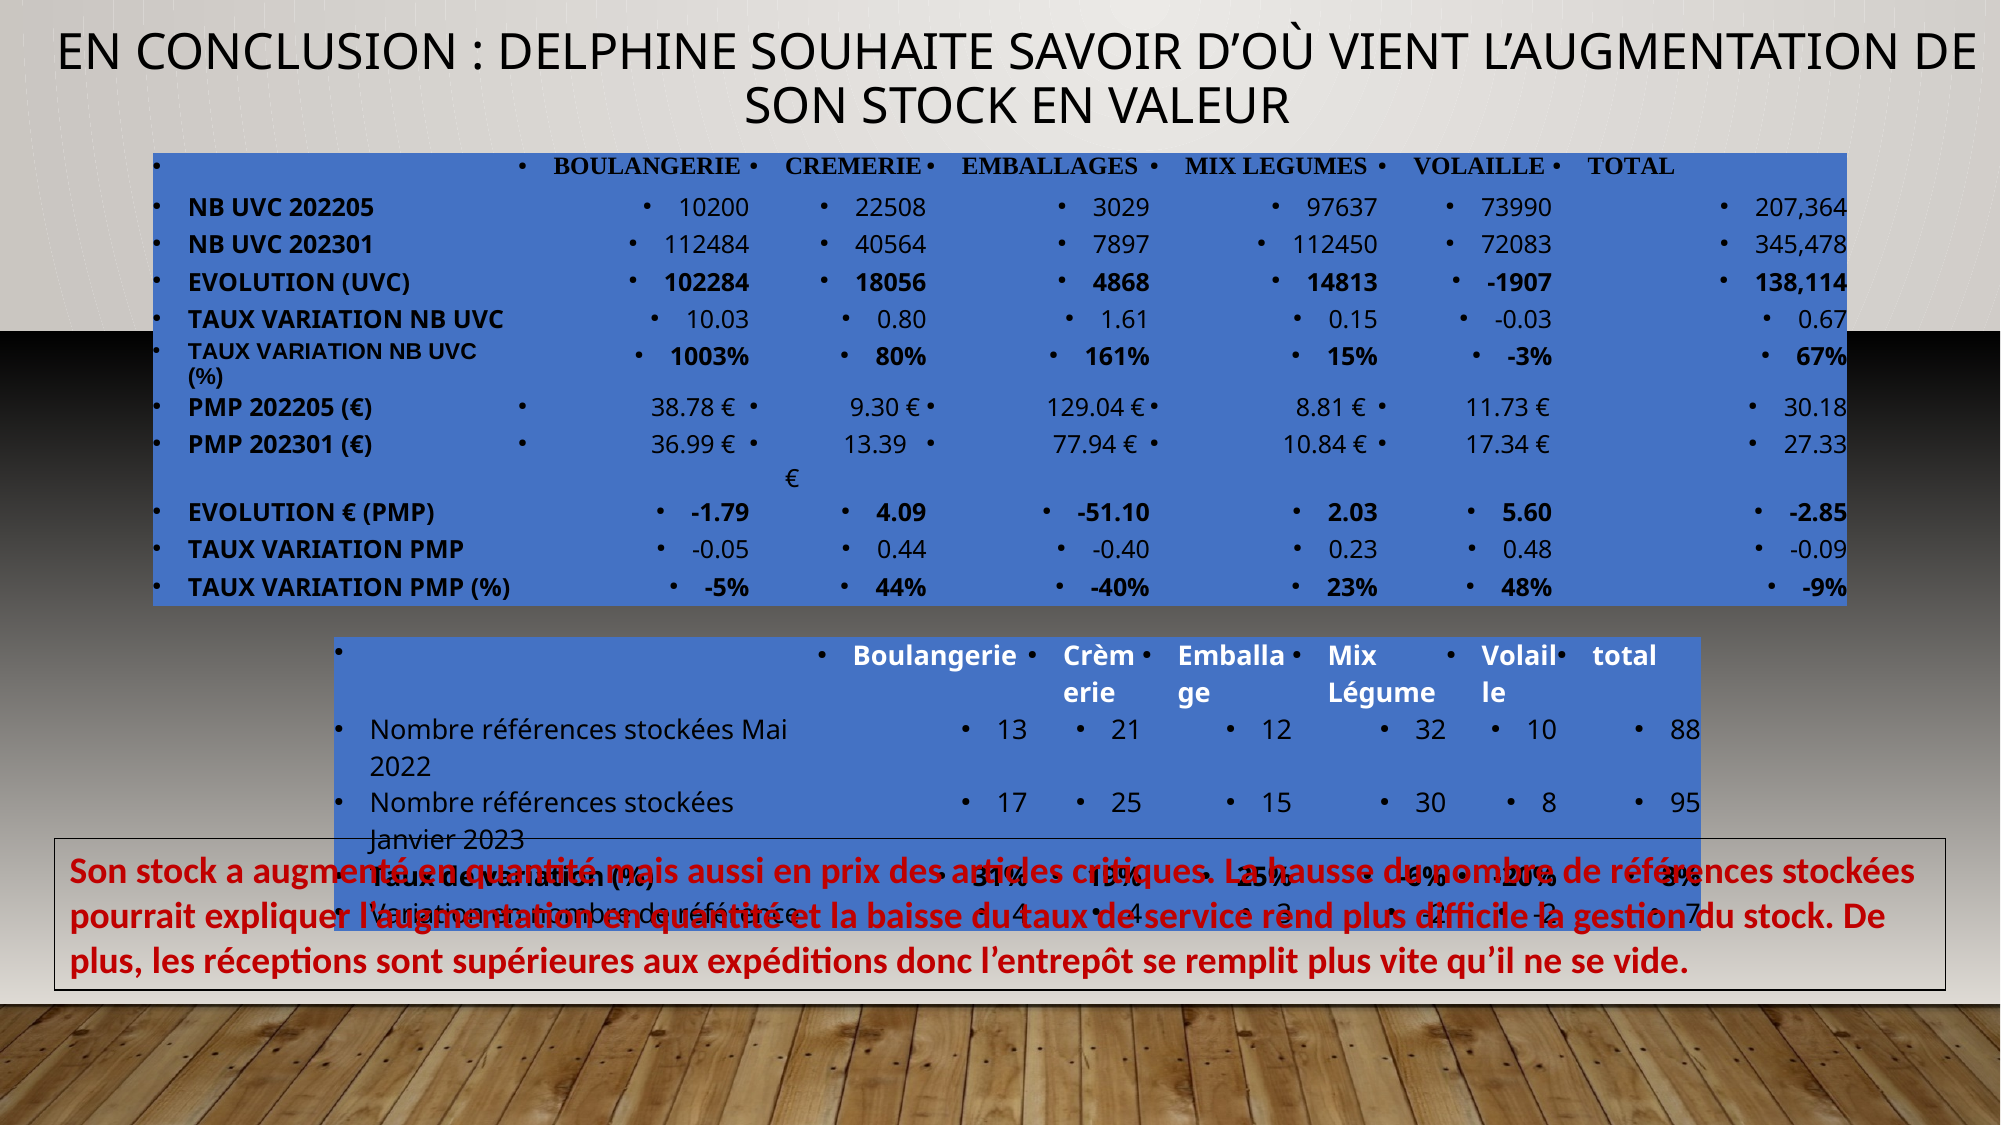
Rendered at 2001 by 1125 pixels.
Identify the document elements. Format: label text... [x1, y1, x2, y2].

table_header Emballage [1142, 637, 1292, 711]
table_cell 345,478 [1552, 227, 1847, 264]
table_cell 112484 [518, 227, 749, 264]
table_cell 72083 [1378, 227, 1552, 264]
table_cell 0.44 [749, 532, 927, 569]
table_cell 48% [1378, 569, 1552, 606]
table_cell 0.80 [749, 301, 927, 339]
table_cell 15 [1142, 784, 1292, 838]
table_cell PMP 202205 (€) [153, 390, 518, 427]
table_cell -51.10 [927, 495, 1150, 532]
table_cell -0.09 [1552, 532, 1847, 569]
table_cell 8 [1446, 784, 1557, 838]
table_cell 95 [1557, 784, 1701, 838]
table_header Mix Légume [1292, 637, 1446, 711]
table_cell 161% [927, 339, 1150, 390]
table_cell 8.81 € [1150, 390, 1378, 427]
table_cell EVOLUTION € (PMP) [153, 495, 518, 532]
table_cell 2.03 [1150, 495, 1378, 532]
table_header BOULANGERIE [518, 153, 749, 190]
table_cell -0.05 [518, 532, 749, 569]
table_cell 4.09 [749, 495, 927, 532]
table_cell 97637 [1150, 190, 1378, 227]
table_cell 1003% [518, 339, 749, 390]
table_header Boulangerie [817, 637, 1028, 711]
table_cell 27.33 [1552, 427, 1847, 495]
table_cell 129.04 € [927, 390, 1150, 427]
table_header Crèmerie [1028, 637, 1142, 711]
table_cell -1.79 [518, 495, 749, 532]
table_header [334, 637, 817, 711]
title En conclusion : Delphine souhaite savoir d’où vient l’augmentation de son stock en valeur [34, 18, 2000, 135]
table_cell PMP 202301 (€) [153, 427, 518, 495]
table_cell 4868 [927, 264, 1150, 301]
table_cell 21 [1028, 711, 1142, 784]
table_cell -40% [927, 569, 1150, 606]
table_header Volaille [1446, 637, 1557, 711]
table_cell 73990 [1378, 190, 1552, 227]
table_header TOTAL [1552, 153, 1847, 190]
table_cell 3029 [927, 190, 1150, 227]
table_cell 10 [1446, 711, 1557, 784]
table_cell 44% [749, 569, 927, 606]
table_cell -3% [1378, 339, 1552, 390]
table_cell 0.15 [1150, 301, 1378, 339]
table_cell NB UVC 202205 [153, 190, 518, 227]
table_cell 5.60 [1378, 495, 1552, 532]
table_cell TAUX VARIATION PMP (%) [153, 569, 518, 606]
table_cell 15% [1150, 339, 1378, 390]
table_cell 25 [1028, 784, 1142, 838]
table_cell 32 [1292, 711, 1446, 784]
table_cell -1907 [1378, 264, 1552, 301]
table_cell 22508 [749, 190, 927, 227]
table_cell 17 [817, 784, 1028, 838]
table_cell 10.84 € [1150, 427, 1378, 495]
table_cell 207,364 [1552, 190, 1847, 227]
table_cell 0.23 [1150, 532, 1378, 569]
table_cell 138,114 [1552, 264, 1847, 301]
table_cell 1.61 [927, 301, 1150, 339]
table_cell 10200 [518, 190, 749, 227]
table_cell 9.30 € [749, 390, 927, 427]
table_cell 80% [749, 339, 927, 390]
table_cell 12 [1142, 711, 1292, 784]
table_cell 17.34 € [1378, 427, 1552, 495]
table_header EMBALLAGES [927, 153, 1150, 190]
table_cell 67% [1552, 339, 1847, 390]
table_cell TAUX VARIATION PMP [153, 532, 518, 569]
table_cell 40564 [749, 227, 927, 264]
table_cell 18056 [749, 264, 927, 301]
table_header total [1557, 637, 1701, 711]
table_cell 36.99 € [518, 427, 749, 495]
table_cell 7897 [927, 227, 1150, 264]
table_cell 102284 [518, 264, 749, 301]
table_cell Nombre références stockées Mai 2022 [334, 711, 817, 784]
text_box Son stock a augmenté en quantité mais aussi en prix des articles critiques. La hausse du nombre de références stockées pourrait expliquer l’augmentation en quantité et la baisse du taux de service rend plus difficile la gestion du stock. De plus, les réceptions sont supérieures aux expéditions donc l’entrepôt se remplit plus vite qu’il ne se vide. [54, 838, 1946, 990]
table_cell 10.03 [518, 301, 749, 339]
table_cell EVOLUTION (UVC) [153, 264, 518, 301]
table_cell -9% [1552, 569, 1847, 606]
table_cell 13.39 € [749, 427, 927, 495]
table_cell 77.94 € [927, 427, 1150, 495]
table_cell -5% [518, 569, 749, 606]
table_cell TAUX VARIATION NB UVC (%) [153, 339, 518, 390]
table_cell 88 [1557, 711, 1701, 784]
table_cell 30 [1292, 784, 1446, 838]
table_cell 112450 [1150, 227, 1378, 264]
table_cell 0.67 [1552, 301, 1847, 339]
table_cell 0.48 [1378, 532, 1552, 569]
table_cell NB UVC 202301 [153, 227, 518, 264]
table_cell Nombre références stockées Janvier 2023 [334, 784, 817, 838]
table_cell 14813 [1150, 264, 1378, 301]
table_cell -0.40 [927, 532, 1150, 569]
table_cell 38.78 € [518, 390, 749, 427]
table_cell -2.85 [1552, 495, 1847, 532]
table_header MIX LEGUMES [1150, 153, 1378, 190]
table_cell TAUX VARIATION NB UVC [153, 301, 518, 339]
table_cell 13 [817, 711, 1028, 784]
table_cell 23% [1150, 569, 1378, 606]
table_cell 11.73 € [1378, 390, 1552, 427]
table_header VOLAILLE [1378, 153, 1552, 190]
table_header [153, 153, 518, 190]
table_header CREMERIE [749, 153, 927, 190]
table_cell -0.03 [1378, 301, 1552, 339]
table_cell 30.18 [1552, 390, 1847, 427]
